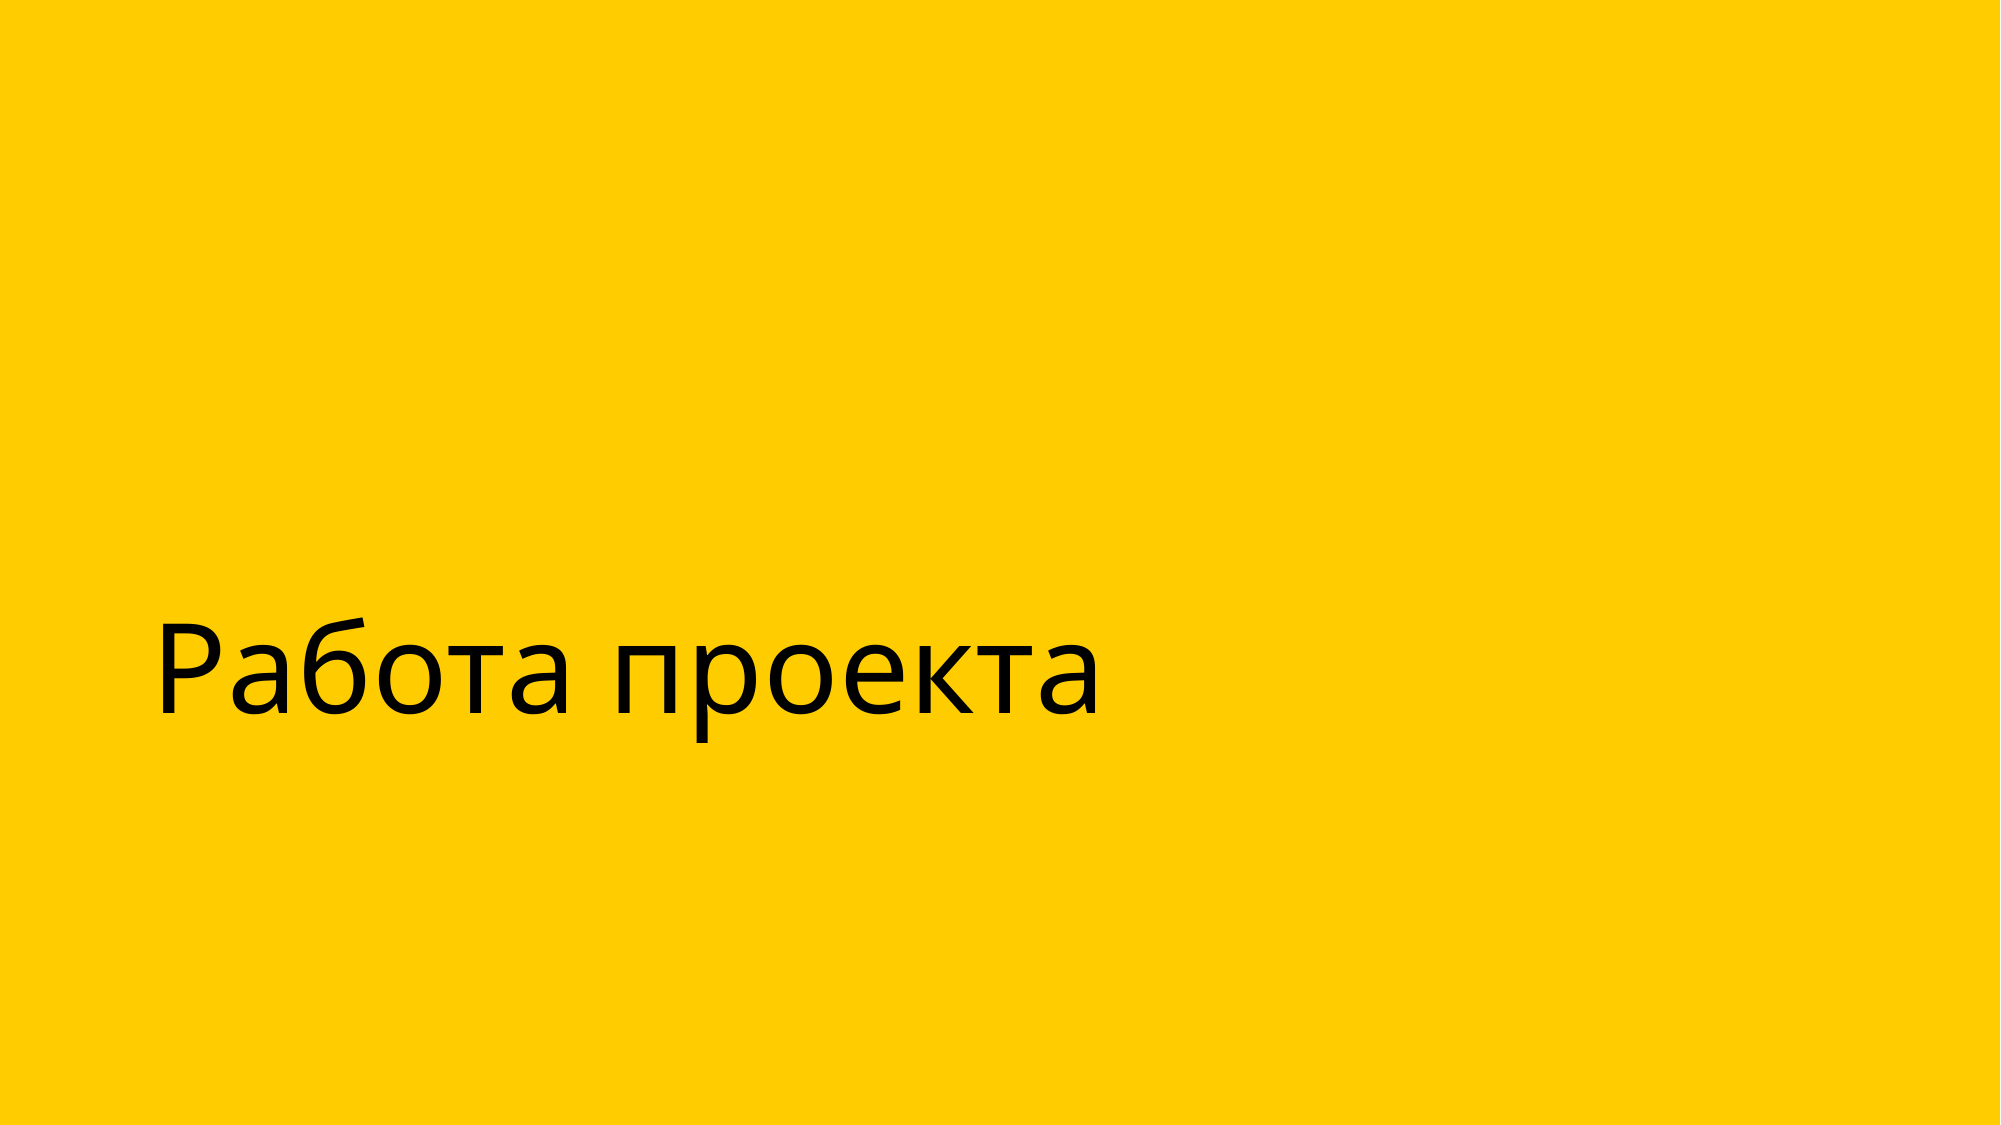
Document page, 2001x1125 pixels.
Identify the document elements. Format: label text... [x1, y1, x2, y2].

title Работа проекта [136, 280, 1862, 749]
